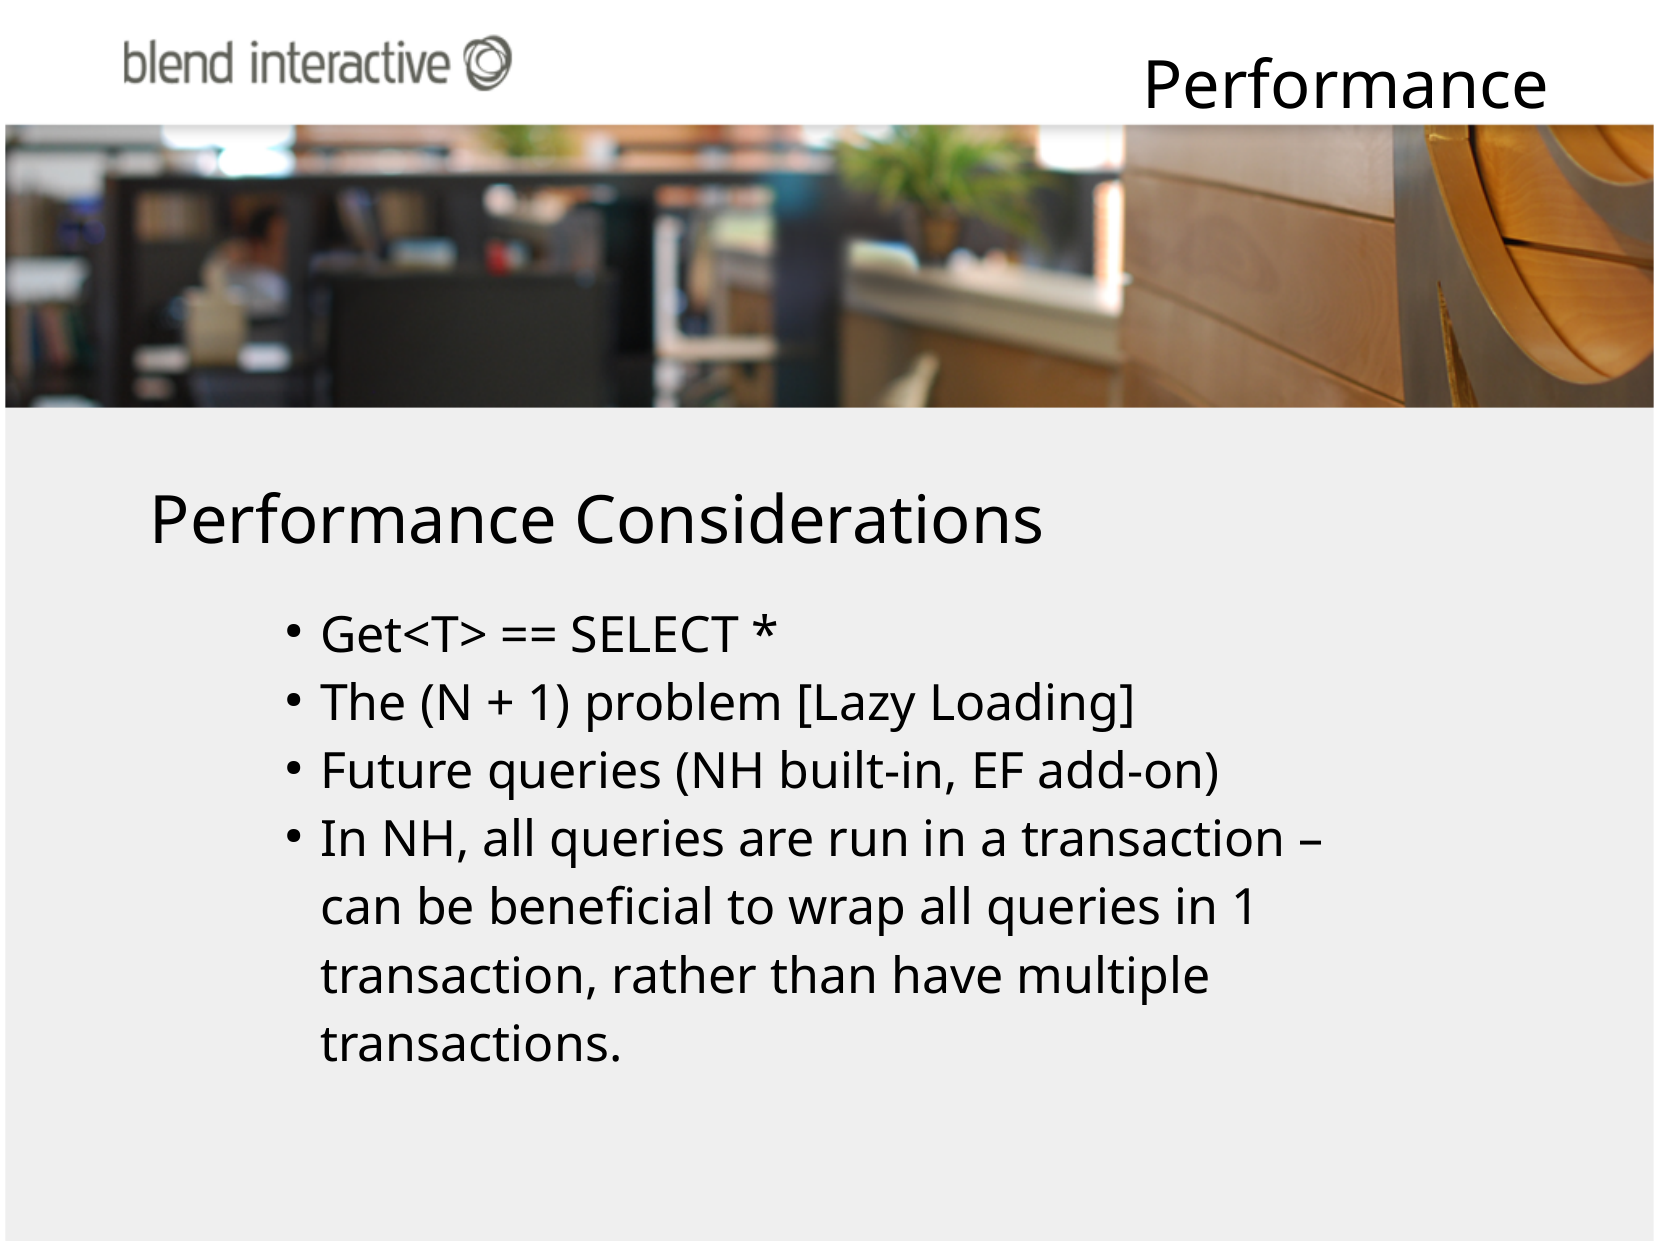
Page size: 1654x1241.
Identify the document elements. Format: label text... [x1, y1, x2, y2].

text_box Performance Considerations [135, 465, 975, 561]
text_box Performance [1127, 30, 1525, 125]
picture [5, 4, 1654, 1241]
text_box Get<T> == SELECT * The (N + 1) problem [Lazy Loading] Future queries (NH built-in, EF add-on) In NH, all queries are run in a transaction – can be beneficial to wrap all queries in 1 transaction, rather than have multiple transactions. [270, 591, 1411, 1186]
